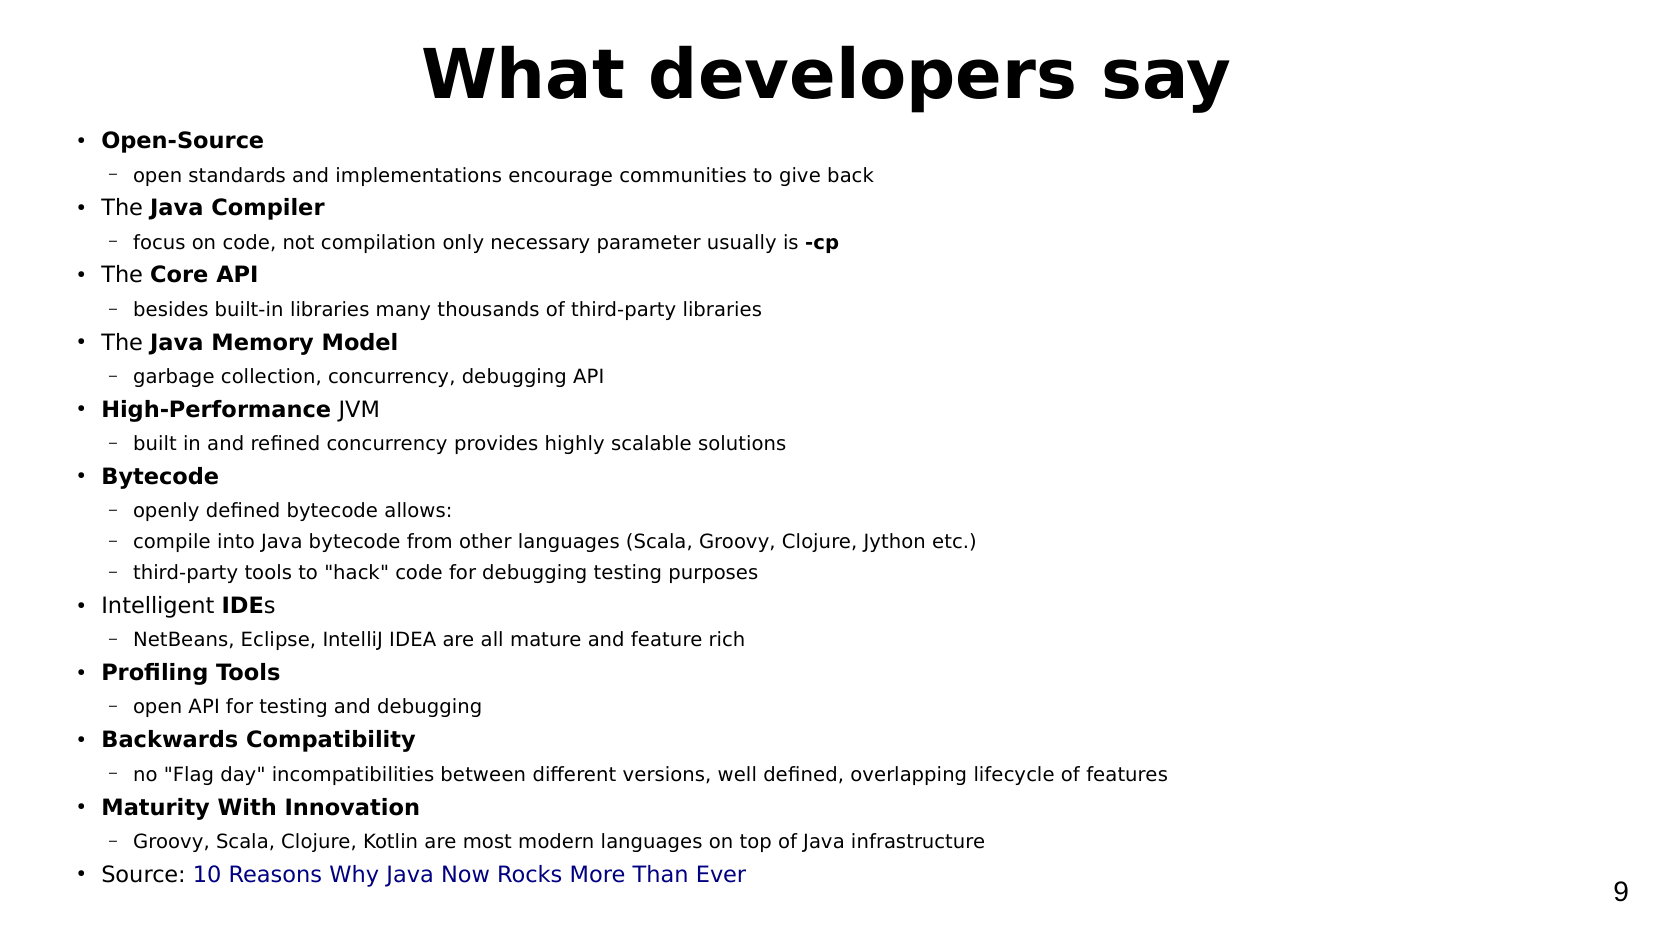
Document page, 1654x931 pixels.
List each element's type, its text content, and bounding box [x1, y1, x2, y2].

list Open-Source open standards and implementations encourage communities to give back The Java Compiler focus on code, not compilation only necessary parameter usually is -cp The Core API besides built-in libraries many thousands of third-party libraries The Java Memory Model garbage collection, concurrency, debugging API High-Performance JVM built in and refined concurrency provides highly scalable solutions Bytecode openly defined bytecode allows: compile into Java bytecode from other languages (Scala, Groovy, Clojure, Jython etc.) third-party tools to "hack" code for debugging testing purposes Intelligent IDEs NetBeans, Eclipse, IntelliJ IDEA are all mature and feature rich Profiling Tools open API for testing and debugging Backwards Compatibility no "Flag day" incompatibilities between different versions, well defined, overlapping lifecycle of features Maturity With Innovation Groovy, Scala, Clojure, Kotlin are most modern languages on top of Java infrastructure Source: 10 Reasons Why Java Now Rocks More Than Ever [69, 127, 1611, 891]
title What developers say [82, 23, 1571, 126]
